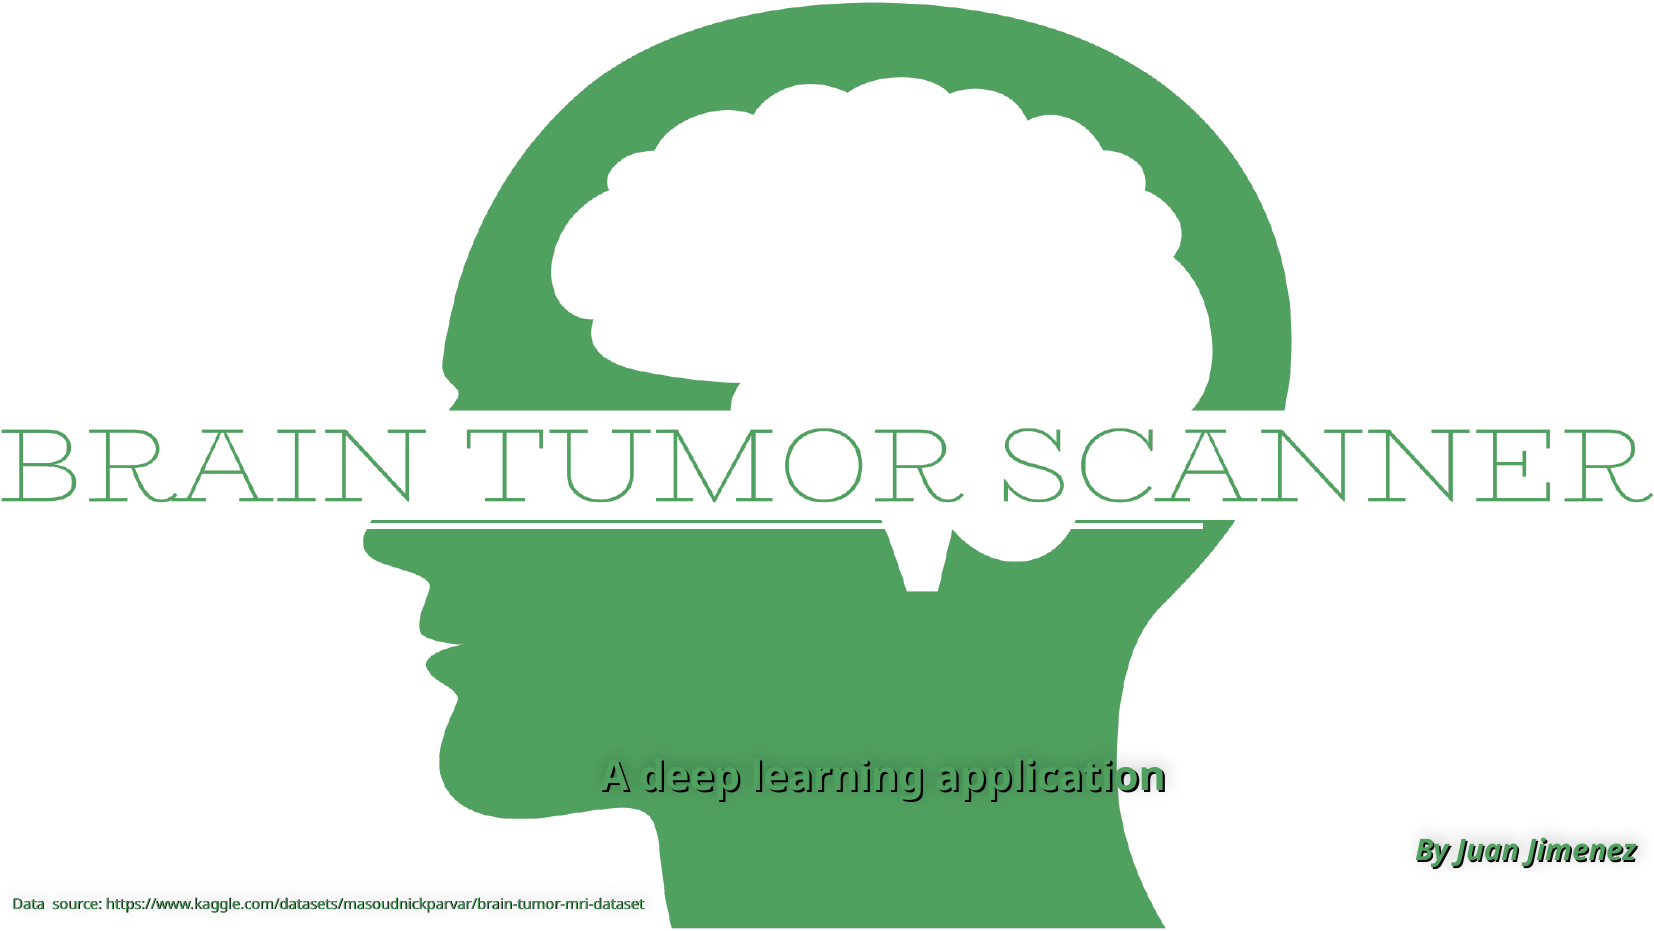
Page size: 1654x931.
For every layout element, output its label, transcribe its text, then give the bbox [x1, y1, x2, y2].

picture [0, 0, 1654, 931]
list A deep learning application By Juan Jimenez Data source: https://www.kaggle.com/datasets/masoudnickparvar/brain-tumor-mri-dataset [11, 895, 1636, 916]
